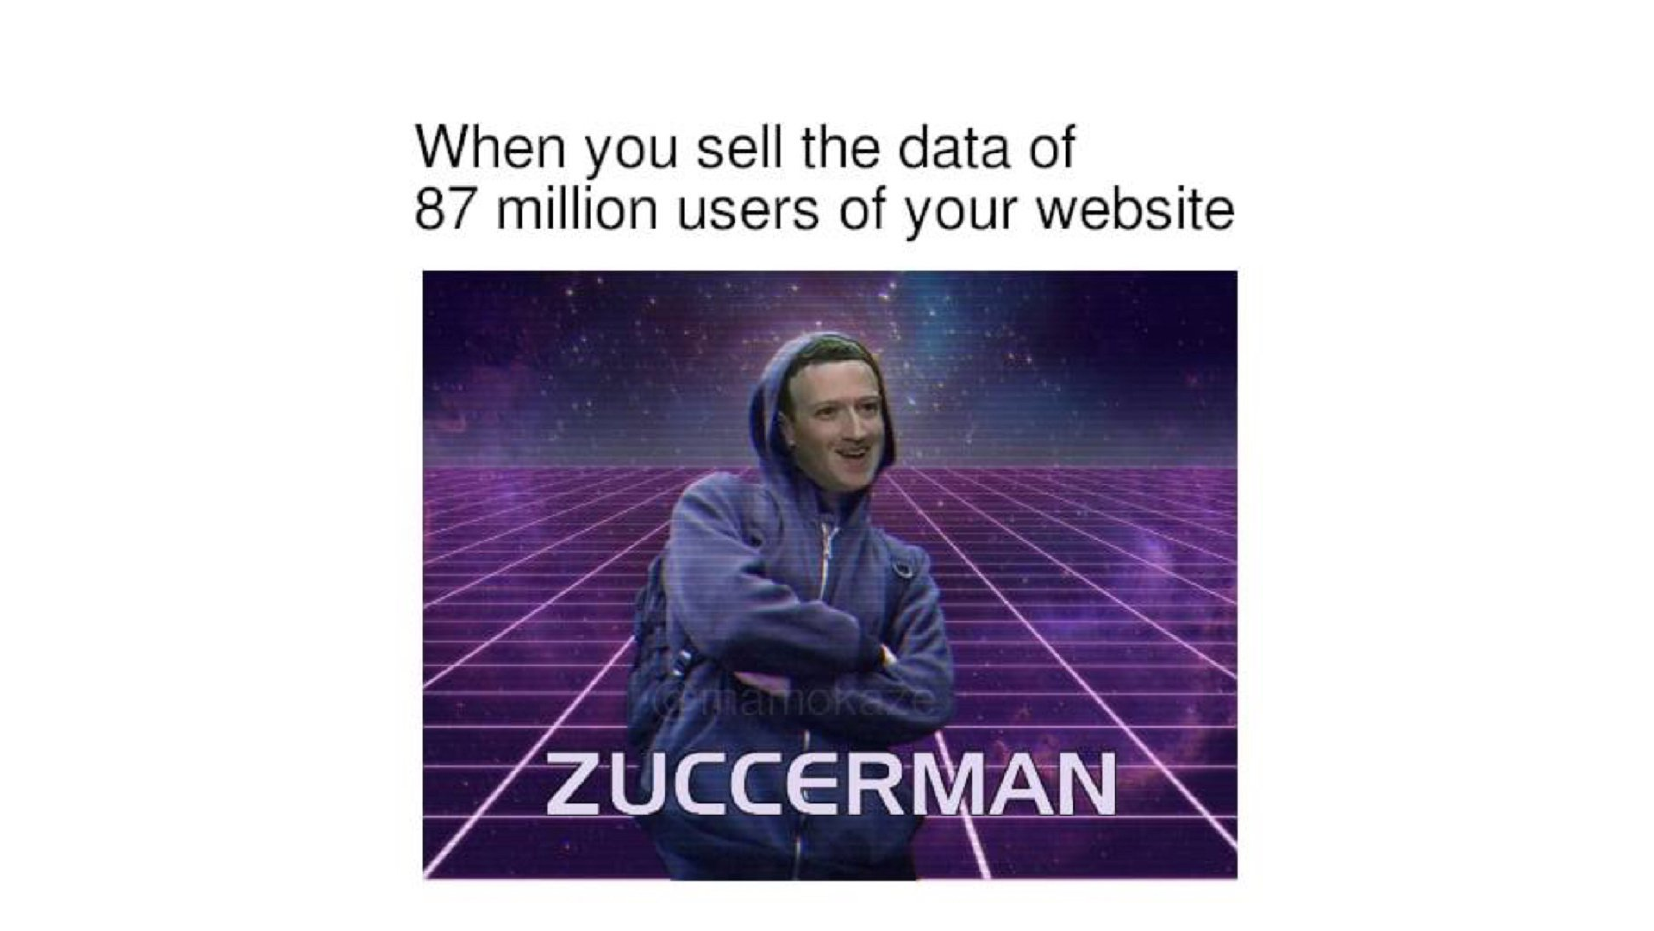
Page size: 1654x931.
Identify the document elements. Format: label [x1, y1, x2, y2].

picture [366, 47, 1297, 931]
